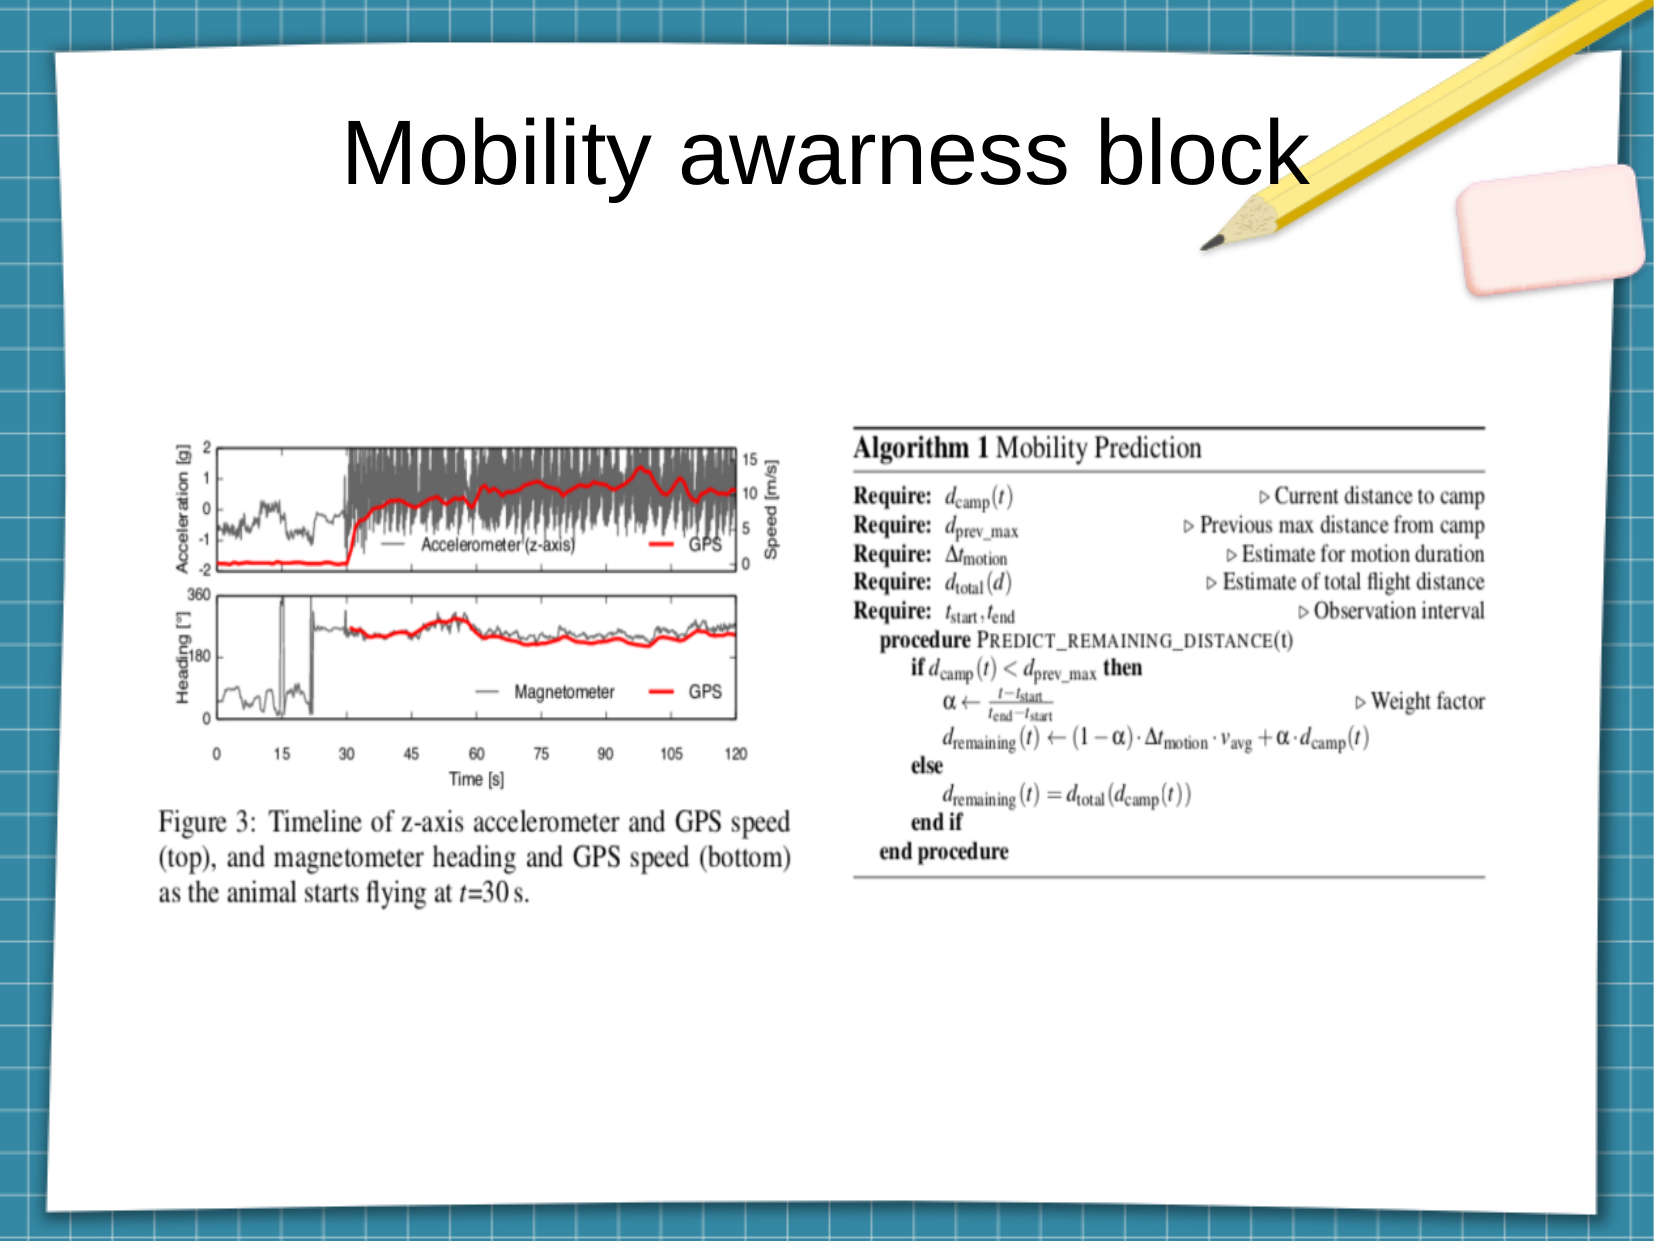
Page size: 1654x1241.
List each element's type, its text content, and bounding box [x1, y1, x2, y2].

title Mobility awarness block [82, 49, 1571, 257]
picture [0, 0, 1654, 1241]
